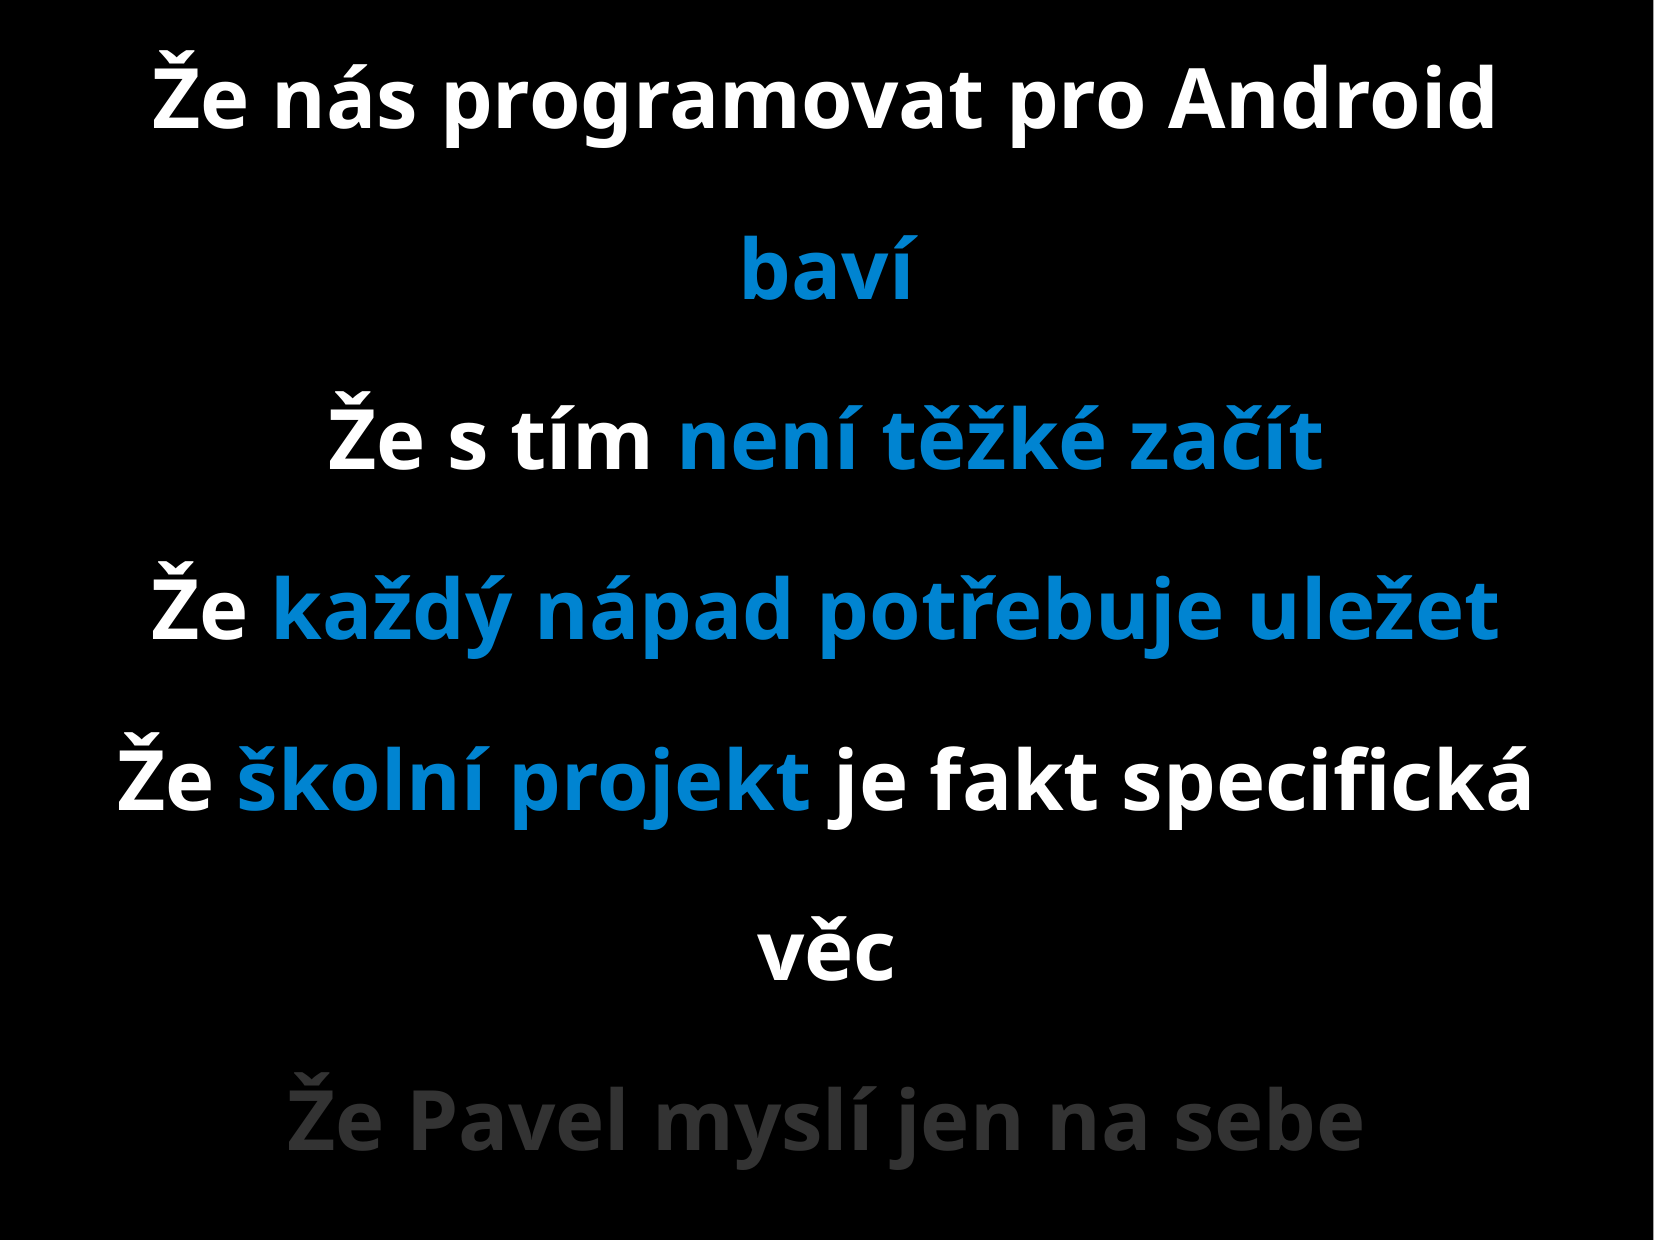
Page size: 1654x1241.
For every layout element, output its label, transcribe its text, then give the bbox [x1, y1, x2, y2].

subtitle Že nás programovat pro Android baví Že s tím není těžké začít Že každý nápad potřebuje uležet Že školní projekt je fakt specifická věc Že Pavel myslí jen na sebe [82, 49, 1571, 1109]
